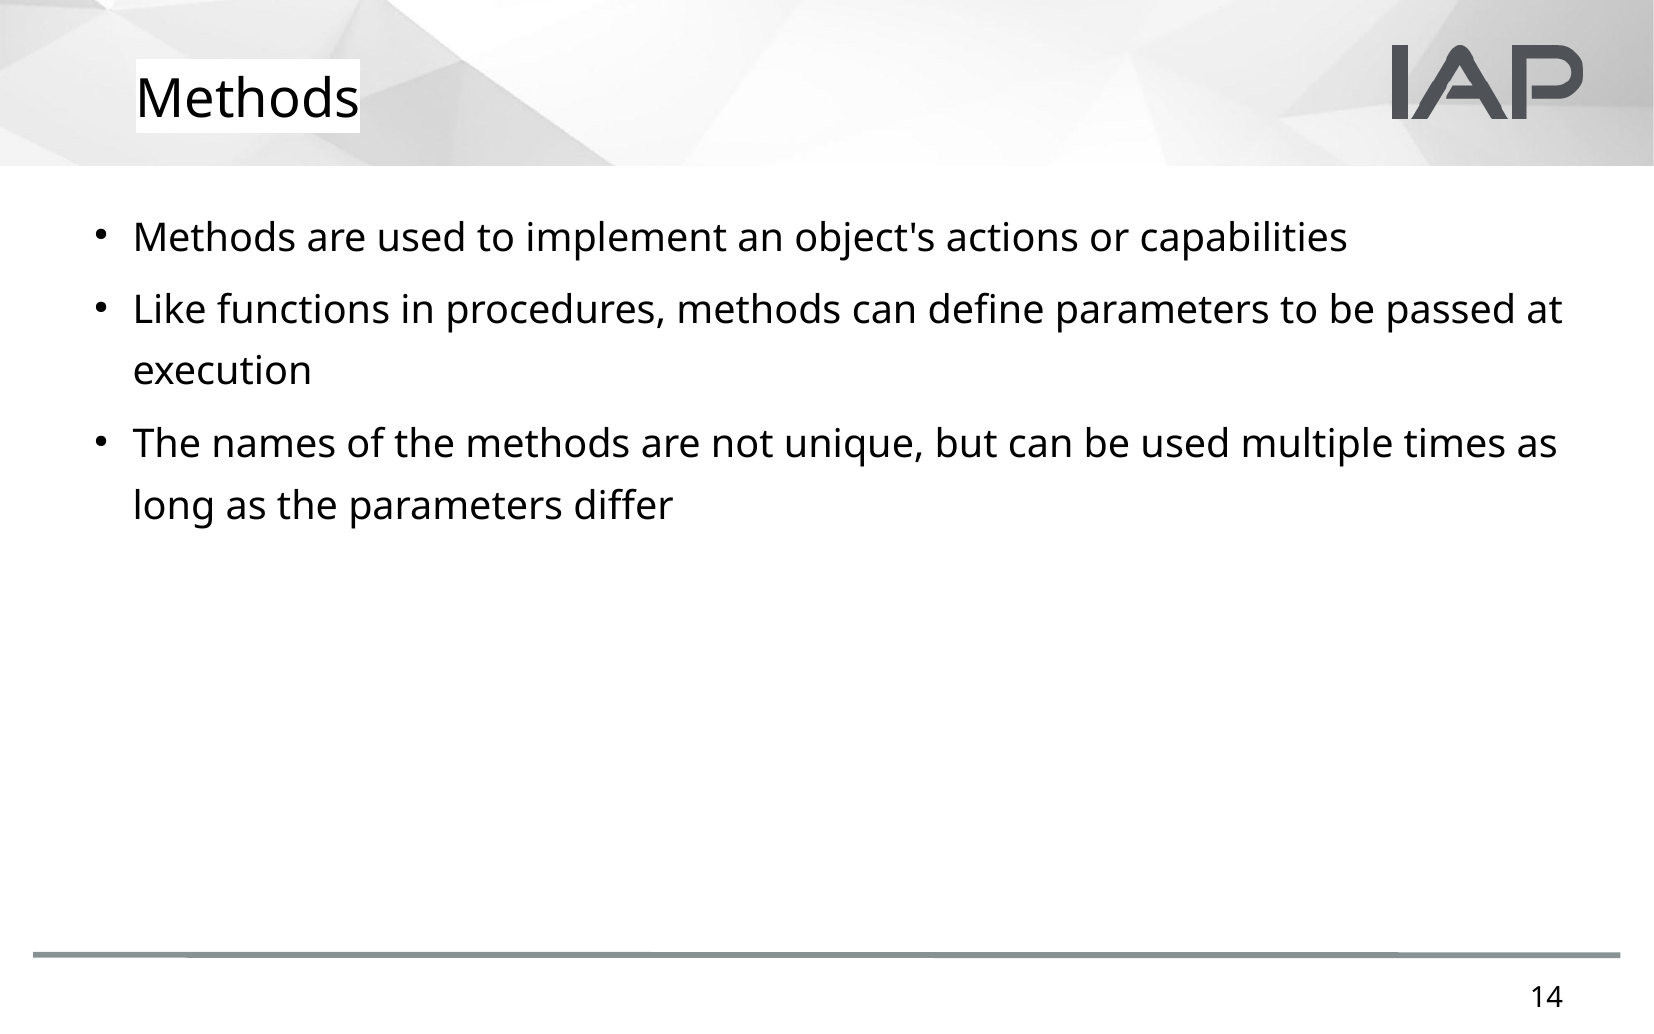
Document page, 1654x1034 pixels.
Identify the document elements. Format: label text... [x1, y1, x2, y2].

picture [0, 0, 1654, 166]
title Methods [135, 41, 1264, 152]
list Methods are used to implement an object's actions or capabilities Like functions in procedures, methods can define parameters to be passed at execution The names of the methods are not unique, but can be used multiple times as long as the parameters differ [76, 200, 1589, 922]
